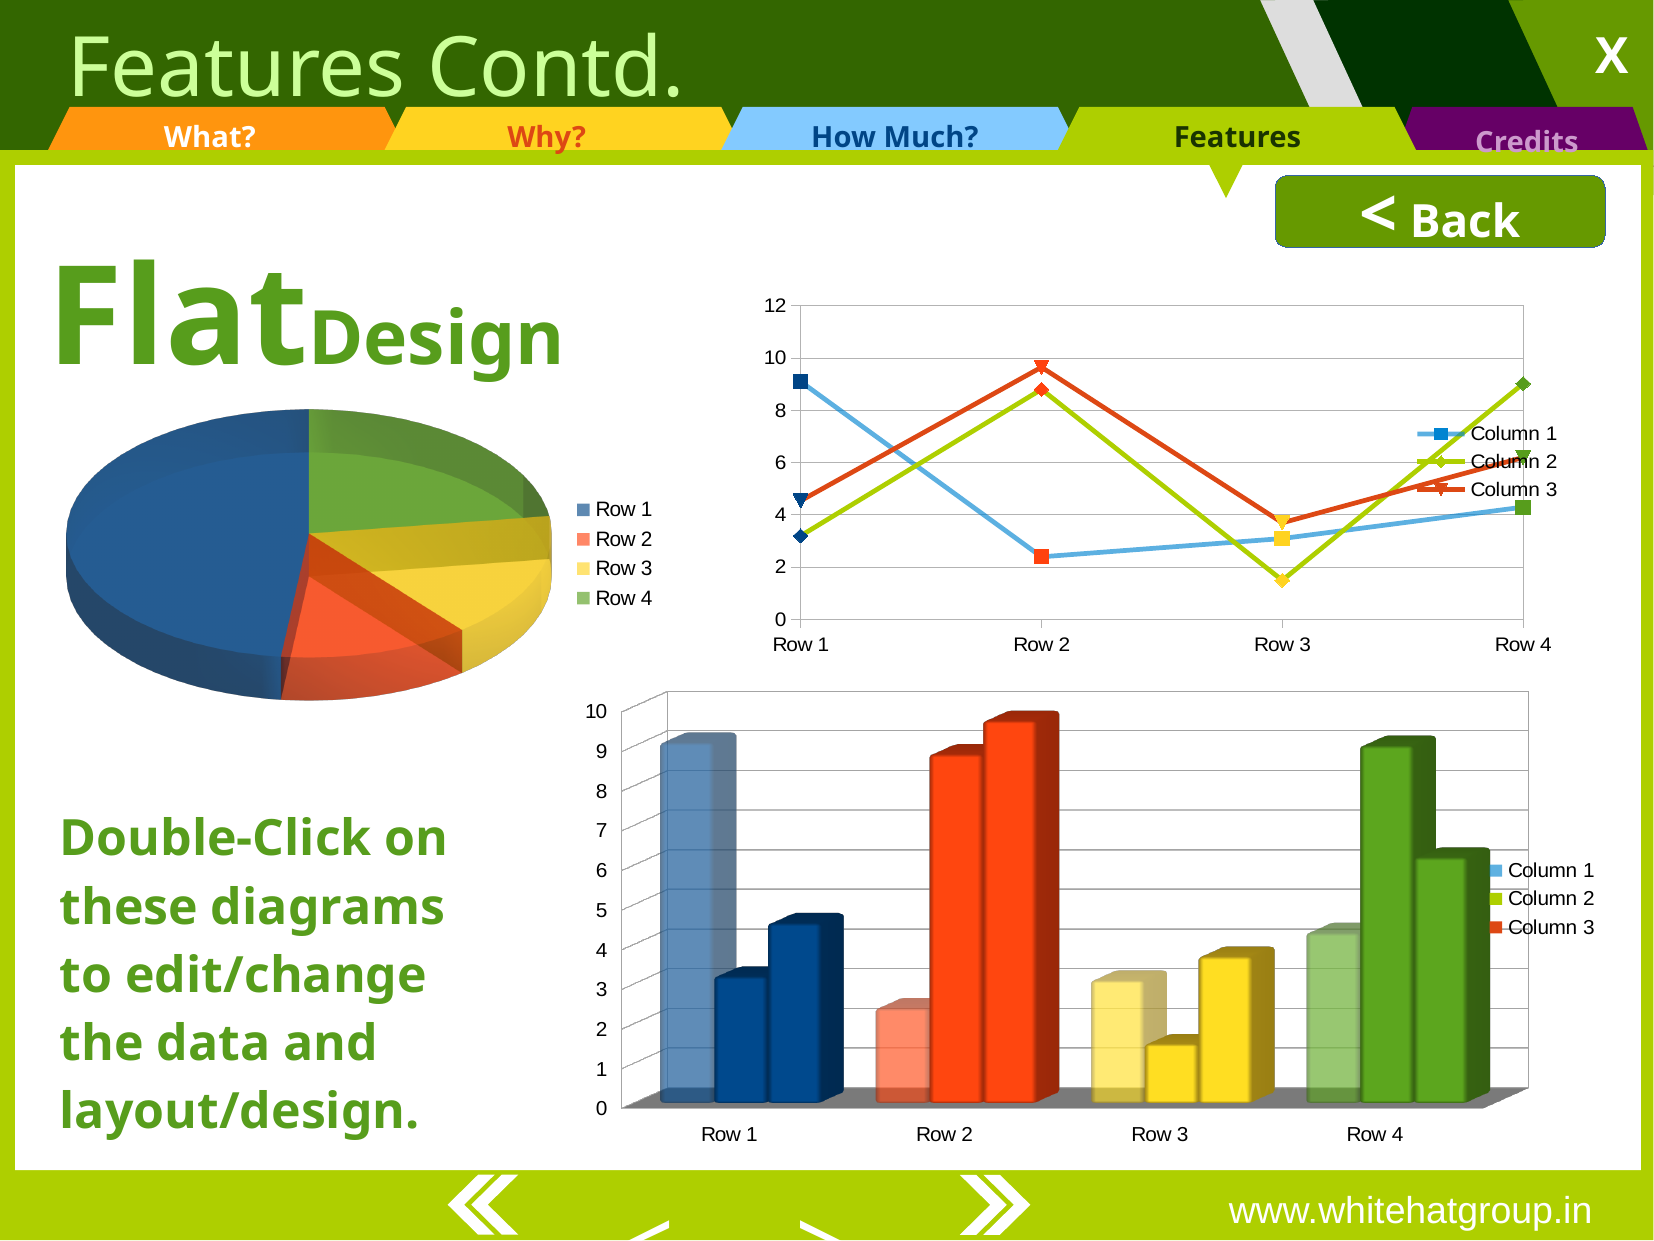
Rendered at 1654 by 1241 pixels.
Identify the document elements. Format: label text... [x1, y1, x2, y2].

text_box [0, 0, 1654, 1241]
text_box FlatDesign [33, 210, 1606, 363]
text_box < [578, 1167, 714, 1241]
text_box < Back [1275, 175, 1606, 248]
chart [0, 393, 1614, 1146]
text_box Double-Click on these diagrams to edit/change the data and layout/design. [45, 795, 506, 1092]
text_box Features [1117, 108, 1358, 157]
text_box Features Contd. [53, 0, 1021, 109]
text_box X [1580, 12, 1654, 150]
text_box www.whitehatgroup.in [1193, 1181, 1629, 1239]
text_box Credits [1406, 114, 1647, 163]
text_box What? [90, 108, 331, 157]
chart [724, 288, 1576, 656]
text_box Why? [426, 108, 667, 157]
text_box How Much? [775, 108, 1016, 157]
text_box > [756, 1167, 892, 1241]
text_box [249, 1106, 260, 1122]
